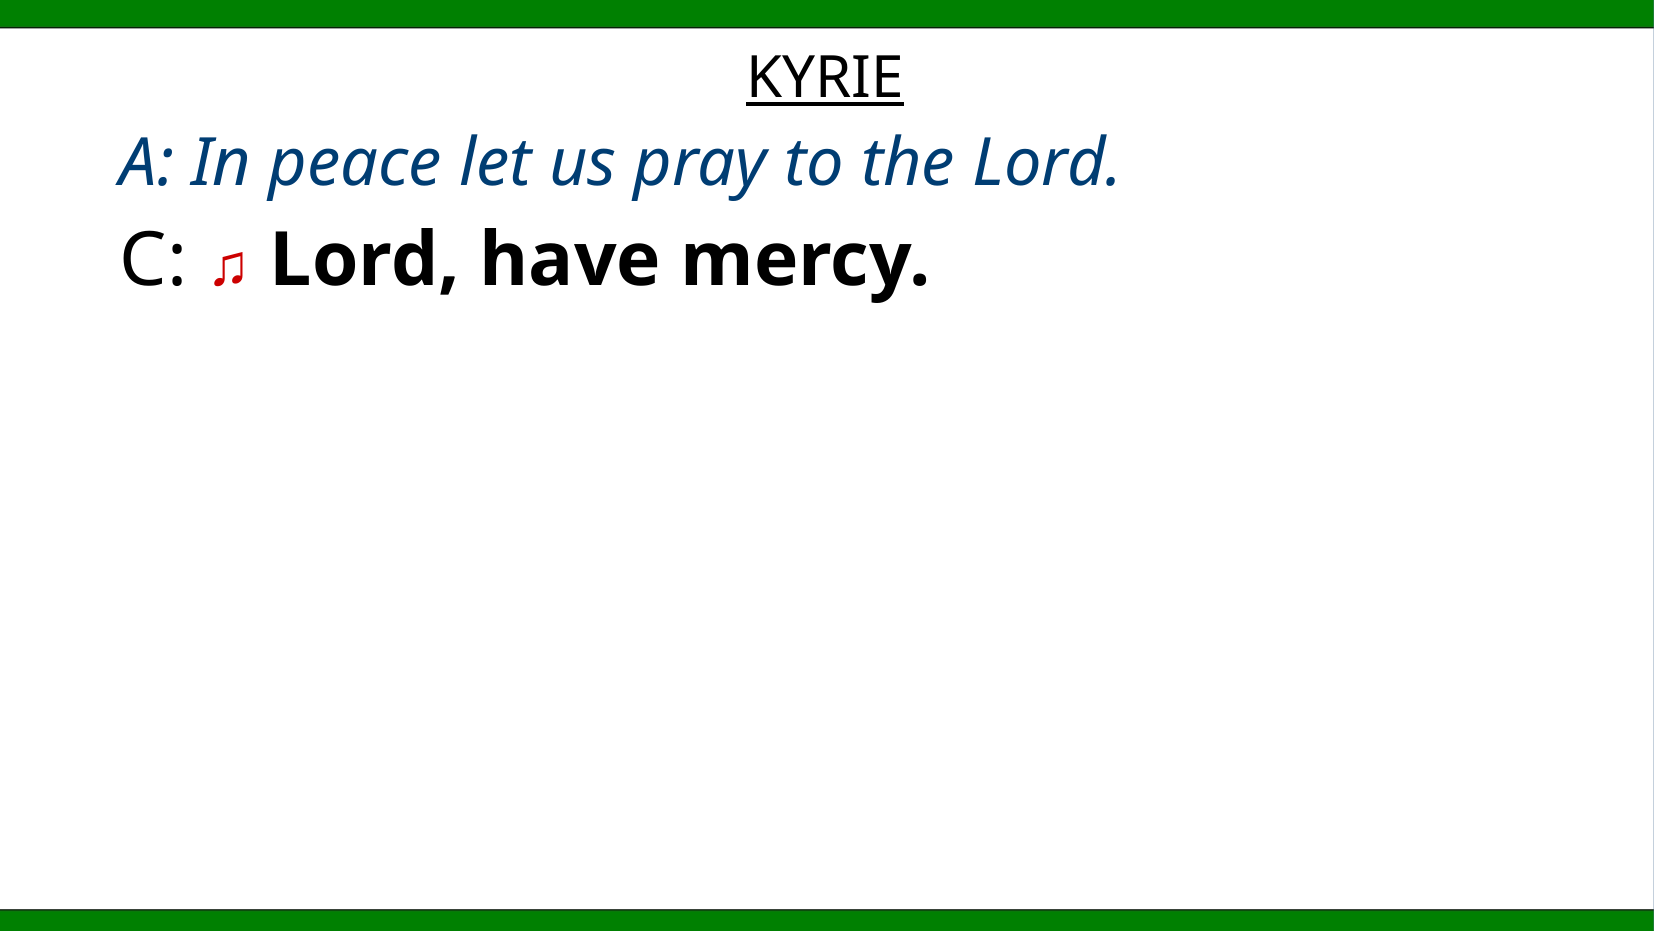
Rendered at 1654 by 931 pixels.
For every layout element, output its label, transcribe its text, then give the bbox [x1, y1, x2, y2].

picture [0, 0, 1654, 931]
text_box KYRIE A: In peace let us pray to the Lord. C: ♫ Lord, have mercy. [105, 27, 1546, 329]
